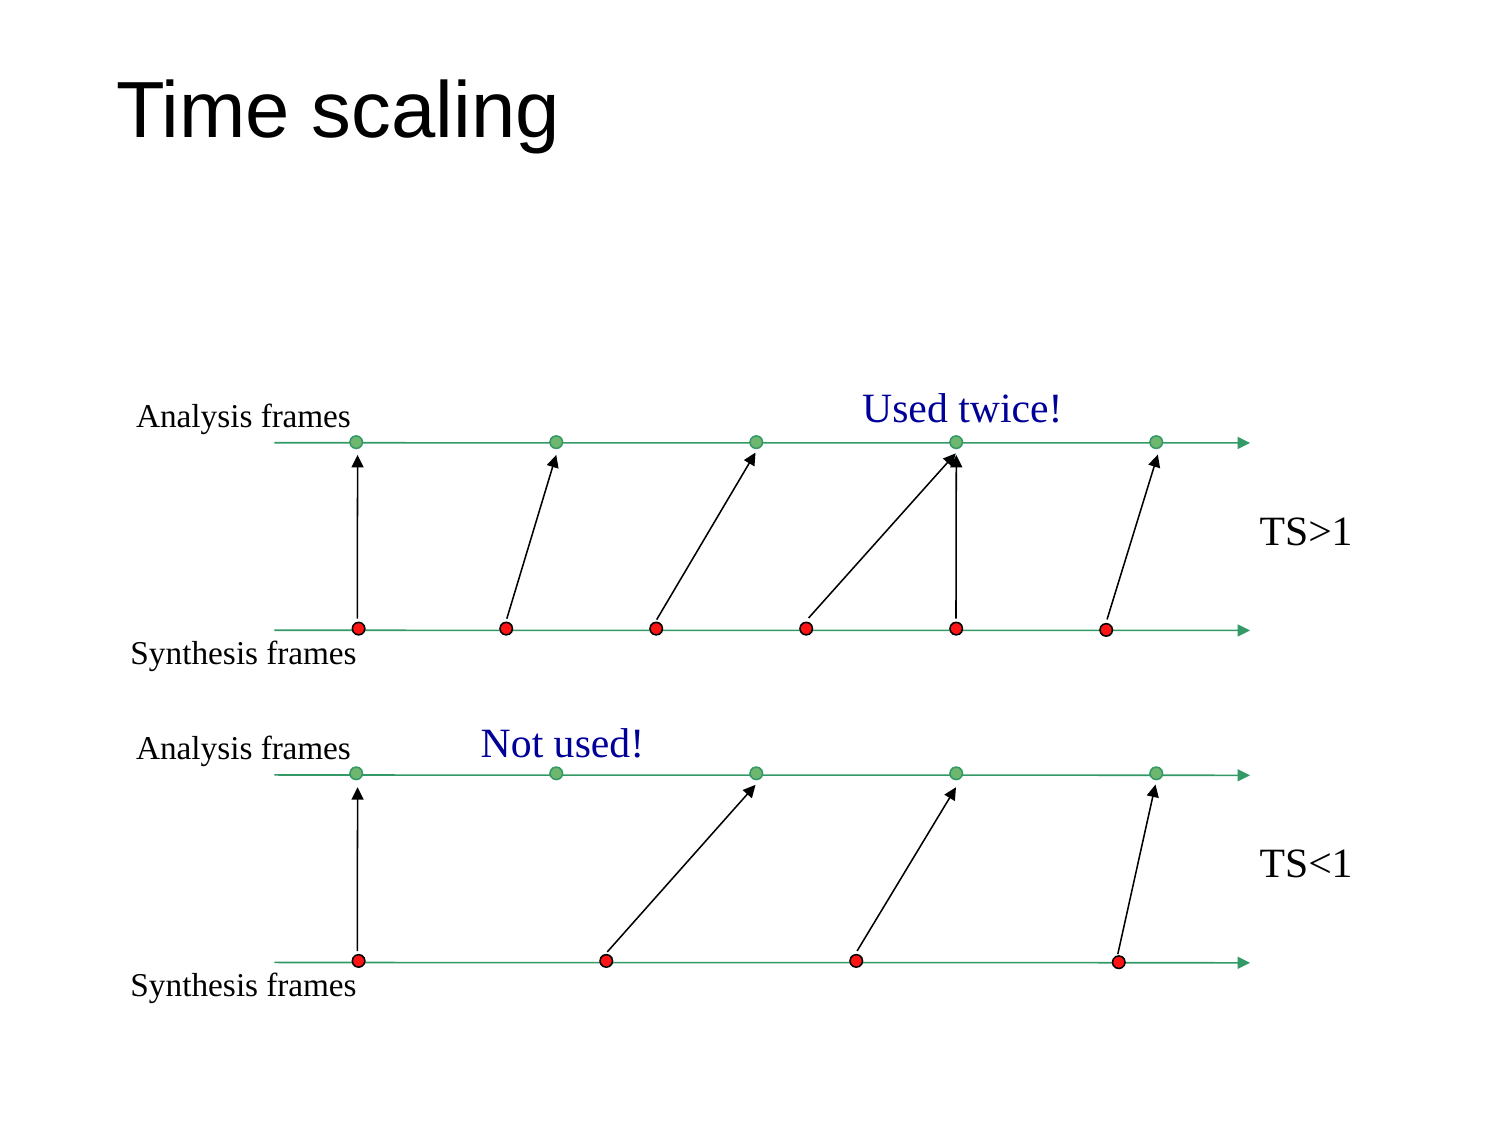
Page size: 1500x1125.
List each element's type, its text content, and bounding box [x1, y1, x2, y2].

text_box Used twice! [824, 374, 1101, 440]
text_box [949, 440, 963, 449]
text_box [949, 622, 963, 635]
text_box Synthesis frames [99, 624, 388, 680]
text_box [350, 443, 363, 449]
text_box [1112, 955, 1126, 969]
title Time scaling [73, 2, 1350, 206]
text_box Synthesis frames [99, 957, 388, 1013]
text_box [1149, 767, 1163, 780]
text_box [1149, 435, 1163, 449]
text_box [849, 954, 863, 968]
text_box [949, 767, 963, 780]
text_box [549, 435, 563, 449]
text_box [1099, 623, 1113, 637]
text_box [350, 775, 363, 780]
text_box Analysis frames [99, 387, 388, 443]
text_box TS<1 [1237, 829, 1376, 895]
text_box TS>1 [1237, 497, 1376, 563]
text_box Analysis frames [99, 719, 388, 775]
text_box [550, 775, 563, 780]
text_box Not used! [450, 709, 676, 775]
text_box [750, 767, 763, 780]
text_box [499, 622, 513, 635]
text_box [600, 954, 613, 968]
text_box [649, 622, 663, 635]
text_box [750, 435, 763, 449]
text_box [799, 622, 813, 635]
